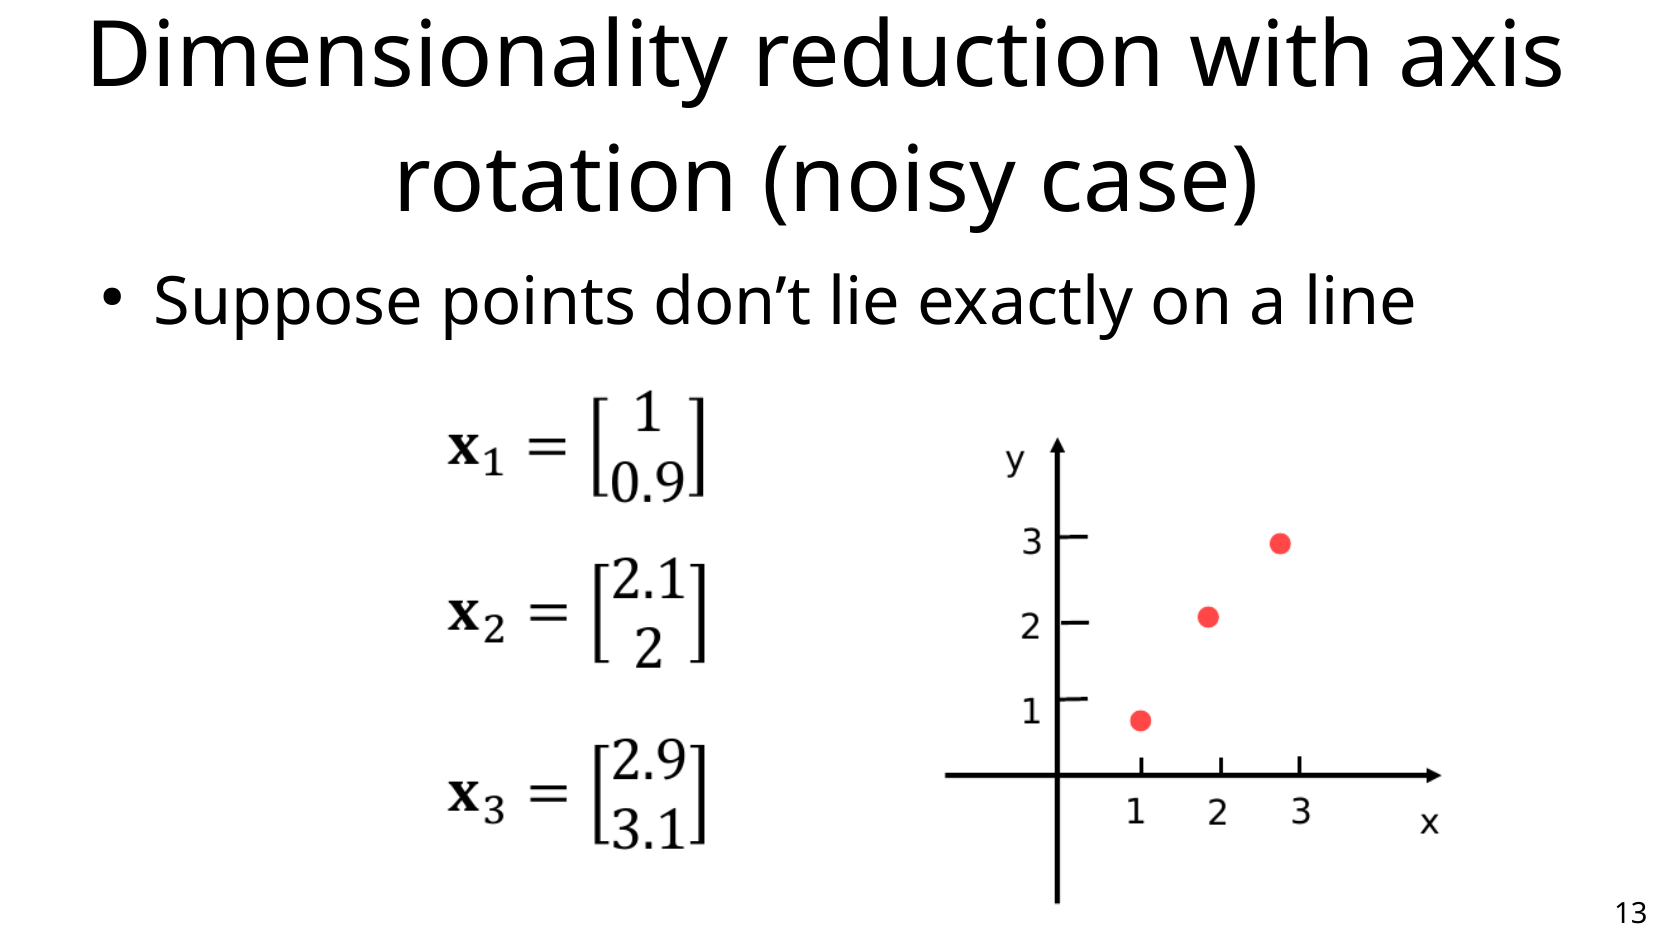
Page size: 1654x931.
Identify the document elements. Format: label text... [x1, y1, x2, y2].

picture [420, 359, 1471, 922]
title Dimensionality reduction with axis rotation (noisy case) [82, 1, 1571, 226]
list Suppose points don’t lie exactly on a line [82, 253, 1571, 793]
